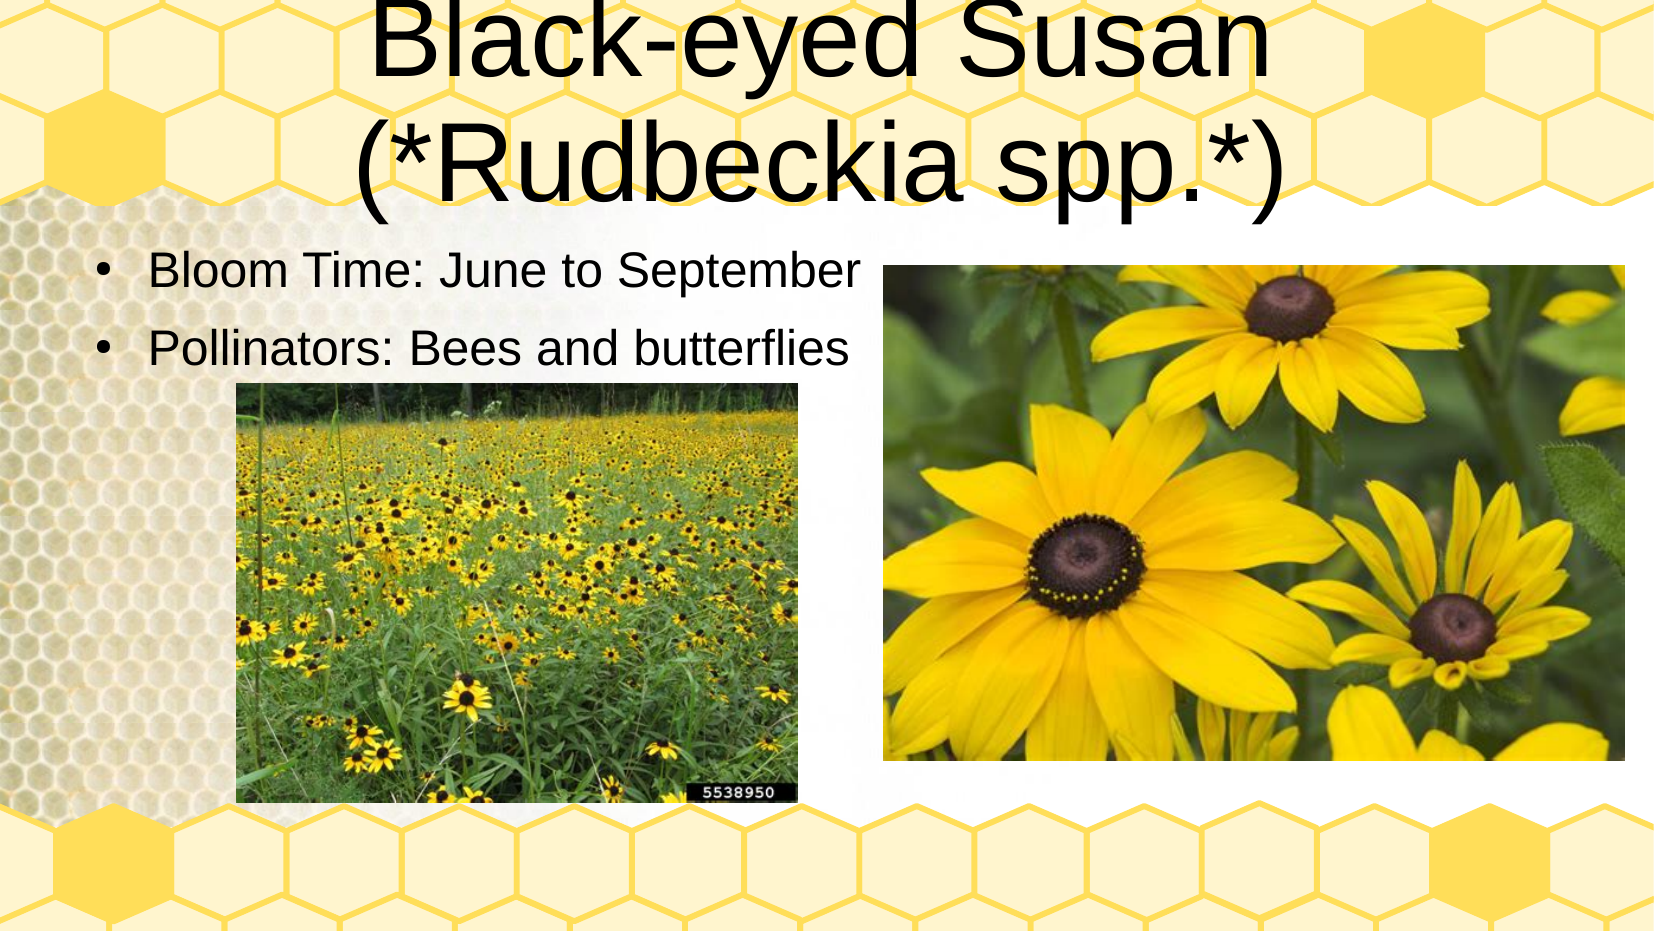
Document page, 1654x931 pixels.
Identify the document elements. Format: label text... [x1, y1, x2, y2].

picture [0, 186, 1654, 827]
title Black-eyed Susan (*Rudbeckia spp.*) [76, 0, 1565, 226]
list Bloom Time: June to September Pollinators: Bees and butterflies [76, 242, 1565, 384]
